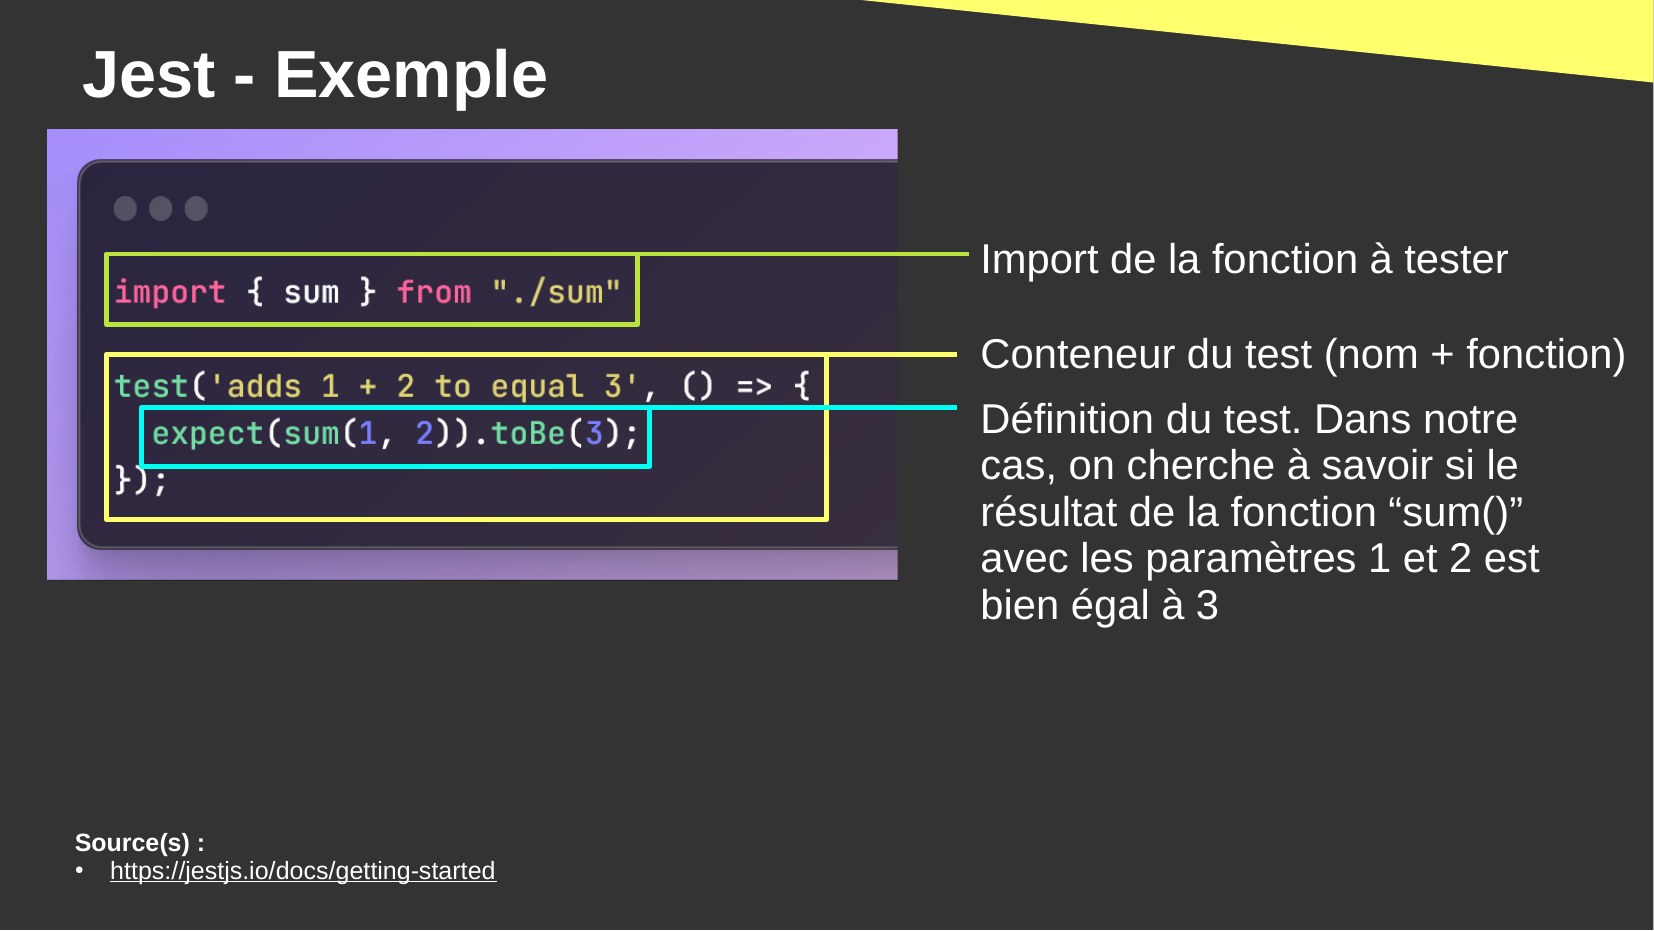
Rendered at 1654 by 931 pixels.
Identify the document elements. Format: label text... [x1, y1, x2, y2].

picture [829, 357, 898, 405]
list Conteneur du test (nom + fonction) [980, 330, 1630, 390]
picture [109, 256, 635, 322]
list Définition du test. Dans notre cas, on cherche à savoir si le résultat de la fonction “sum()” avec les paramètres 1 et 2 est bien égal à 3 [980, 395, 1571, 455]
picture [144, 410, 647, 464]
list Import de la fonction à tester [980, 236, 1571, 296]
title Jest - Exemple [82, 37, 799, 114]
picture [109, 357, 824, 517]
text_box [861, 0, 1654, 83]
picture [47, 129, 898, 581]
text_box Source(s) : https://jestjs.io/docs/getting-started [60, 821, 1546, 906]
